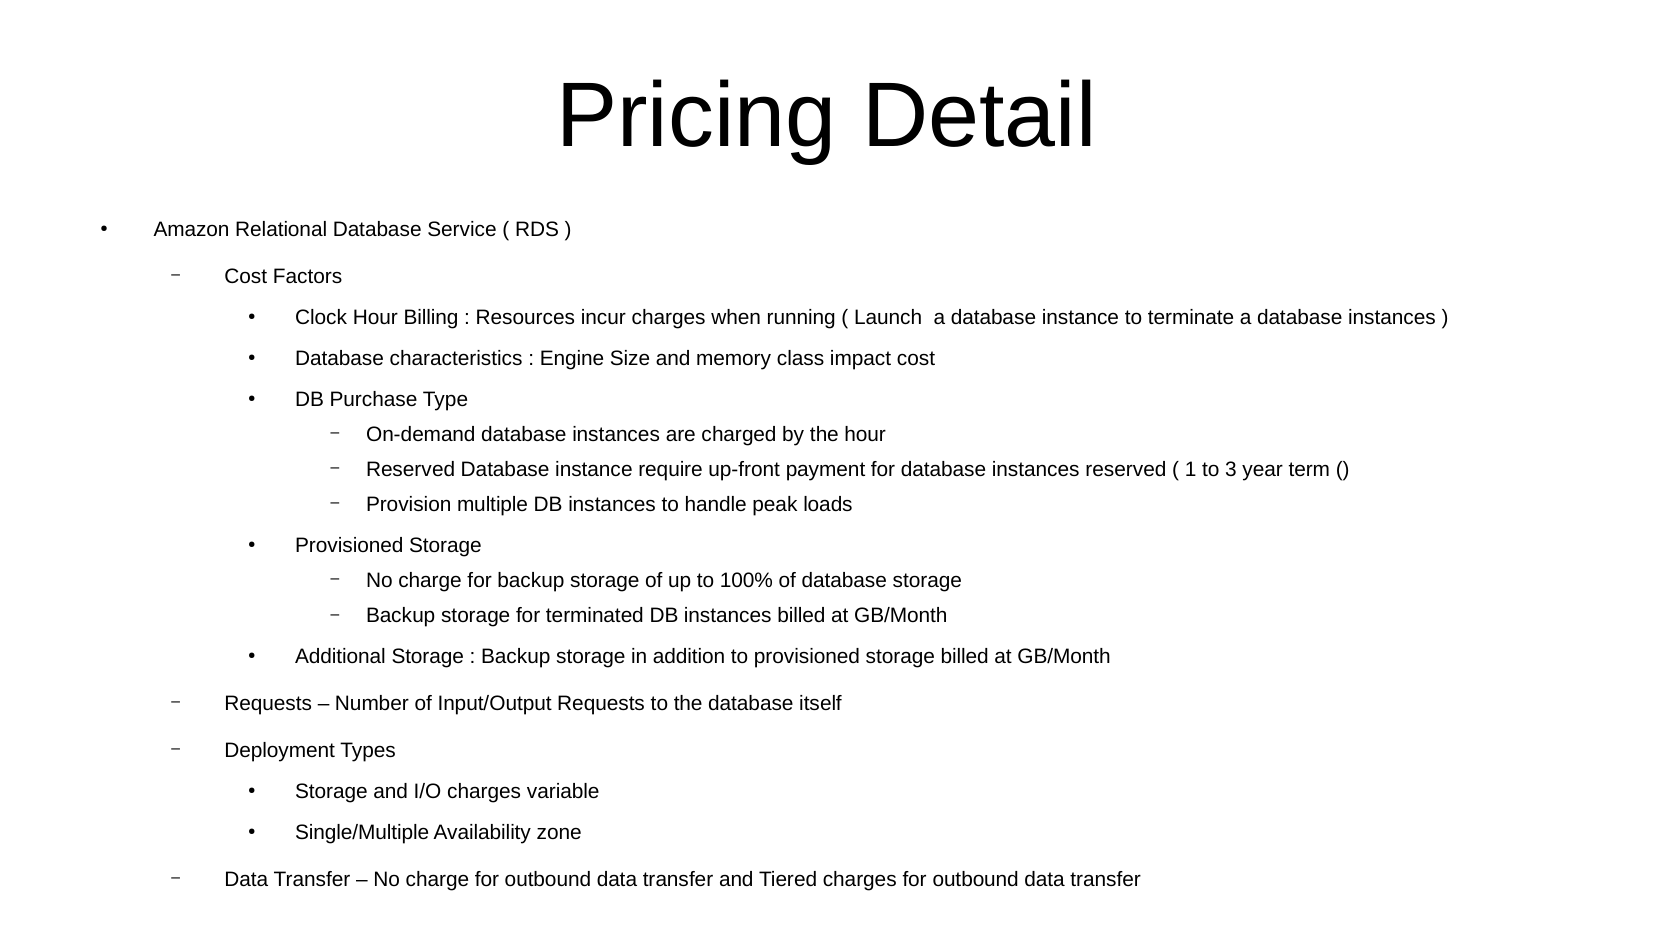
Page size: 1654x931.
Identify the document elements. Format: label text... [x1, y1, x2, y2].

list Amazon Relational Database Service ( RDS ) Cost Factors Clock Hour Billing : Resources incur charges when running ( Launch a database instance to terminate a database instances ) Database characteristics : Engine Size and memory class impact cost DB Purchase Type On-demand database instances are charged by the hour Reserved Database instance require up-front payment for database instances reserved ( 1 to 3 year term () Provision multiple DB instances to handle peak loads Provisioned Storage No charge for backup storage of up to 100% of database storage Backup storage for terminated DB instances billed at GB/Month Additional Storage : Backup storage in addition to provisioned storage billed at GB/Month Requests – Number of Input/Output Requests to the database itself Deployment Types Storage and I/O charges variable Single/Multiple Availability zone Data Transfer – No charge for outbound data transfer and Tiered charges for outbound data transfer [82, 217, 1571, 901]
title Pricing Detail [82, 37, 1571, 193]
